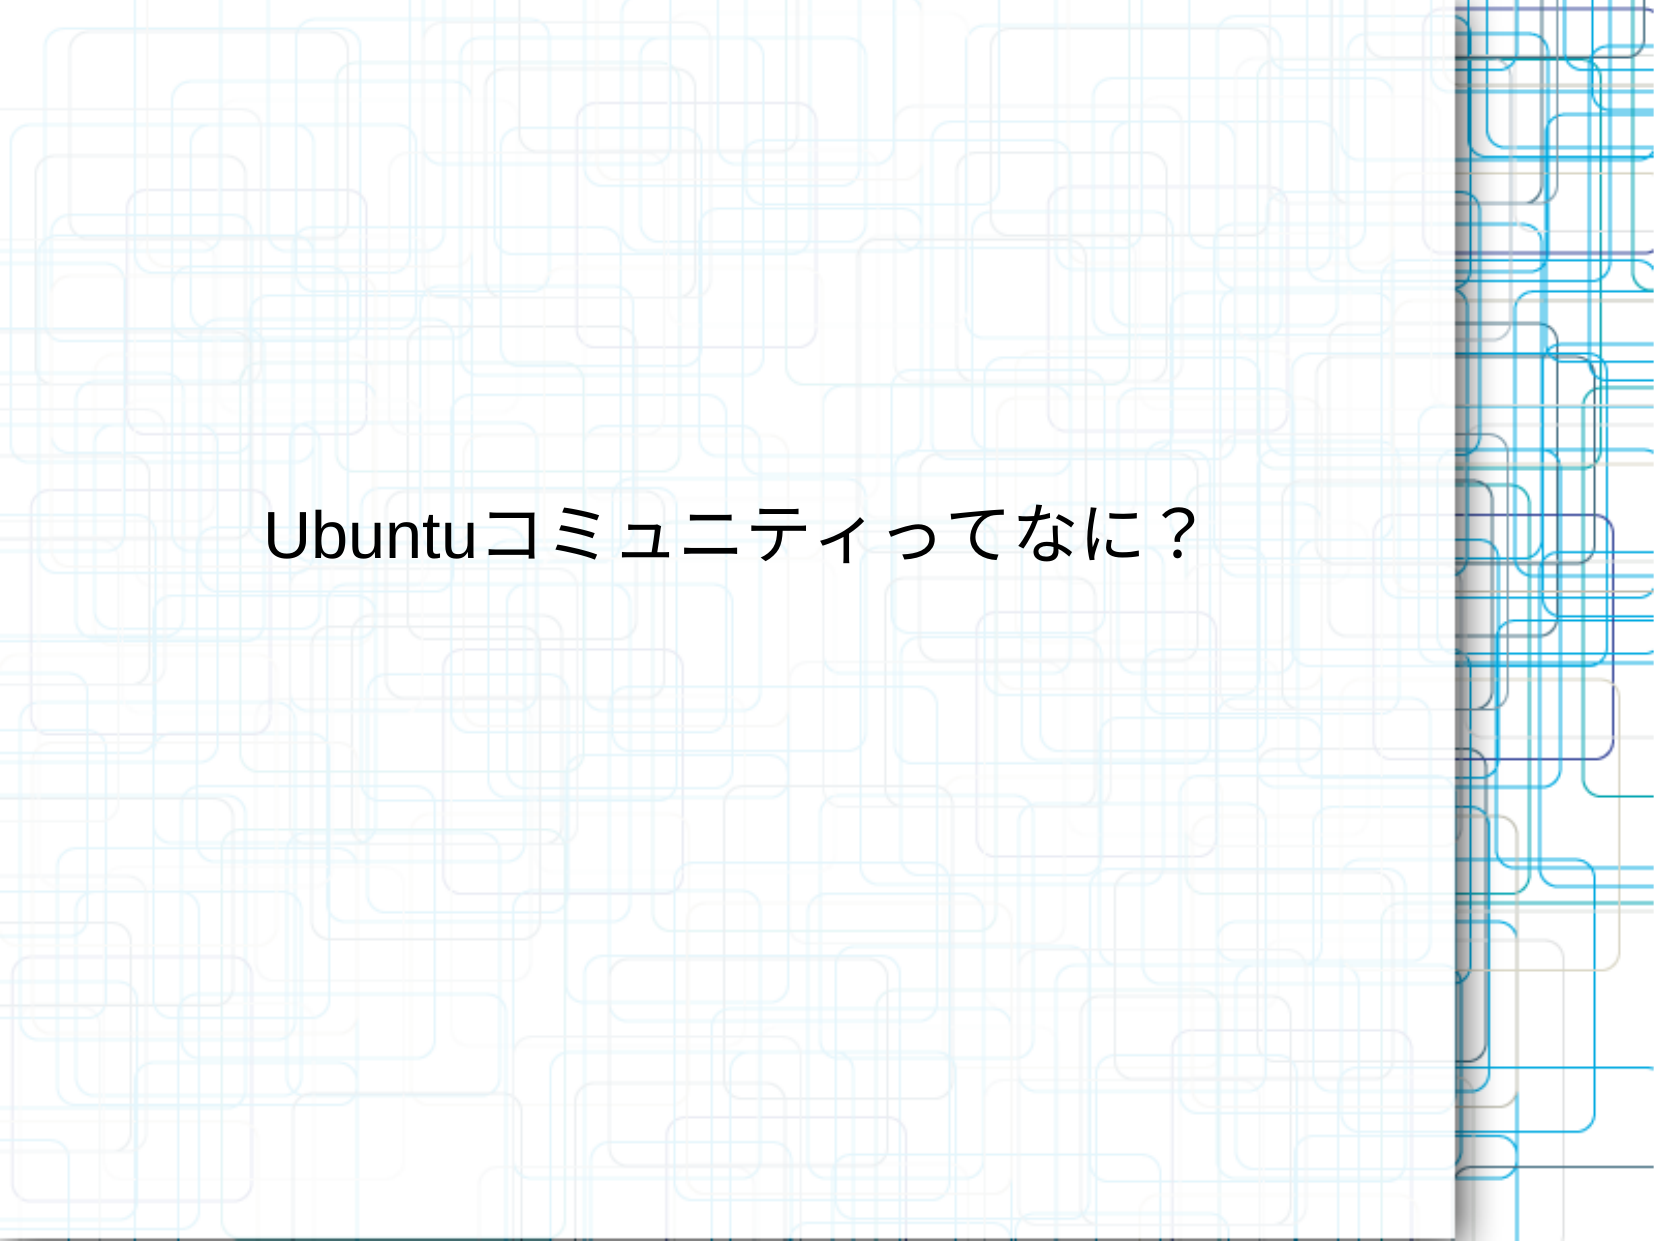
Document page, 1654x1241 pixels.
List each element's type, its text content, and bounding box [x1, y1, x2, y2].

subtitle Ubuntuコミュニティってなに？ [59, 49, 1418, 1010]
picture [0, 0, 1654, 1241]
